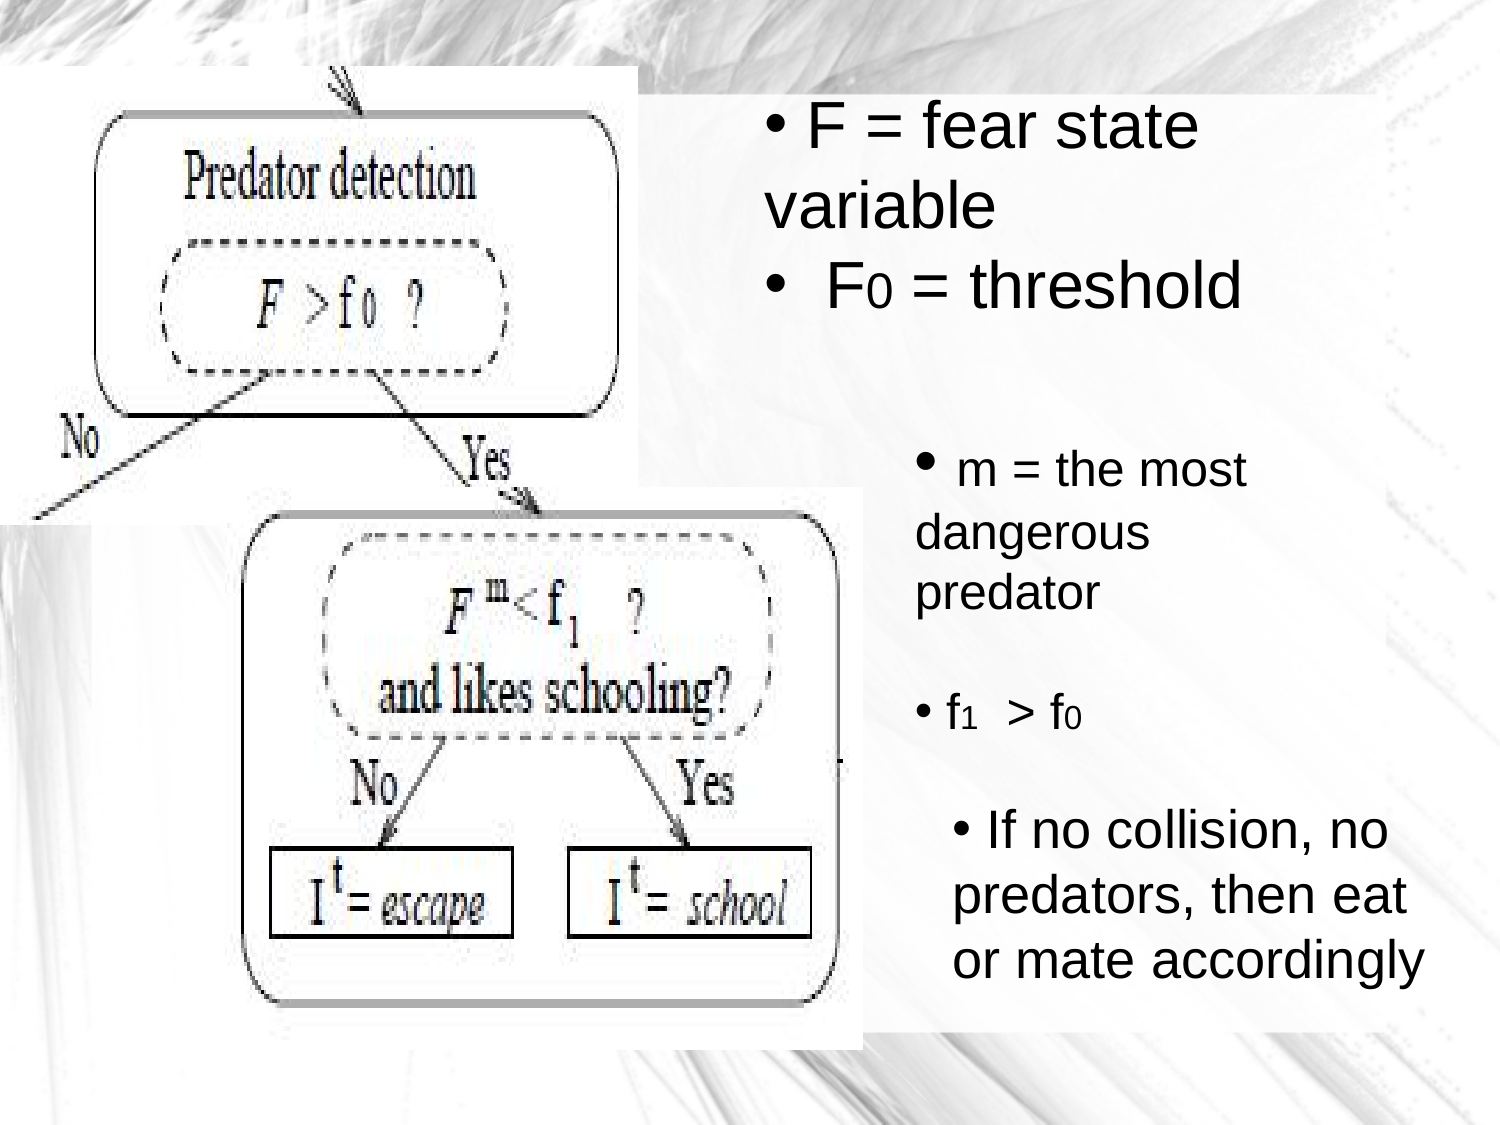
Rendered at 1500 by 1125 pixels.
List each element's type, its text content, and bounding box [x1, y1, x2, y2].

picture [0, 0, 1500, 1125]
text_box m = the most dangerous predator f1 > f0 [900, 412, 1351, 748]
text_box If no collision, no predators, then eat or mate accordingly [937, 787, 1463, 1051]
text_box F = fear state variable F0 = threshold [750, 75, 1351, 330]
